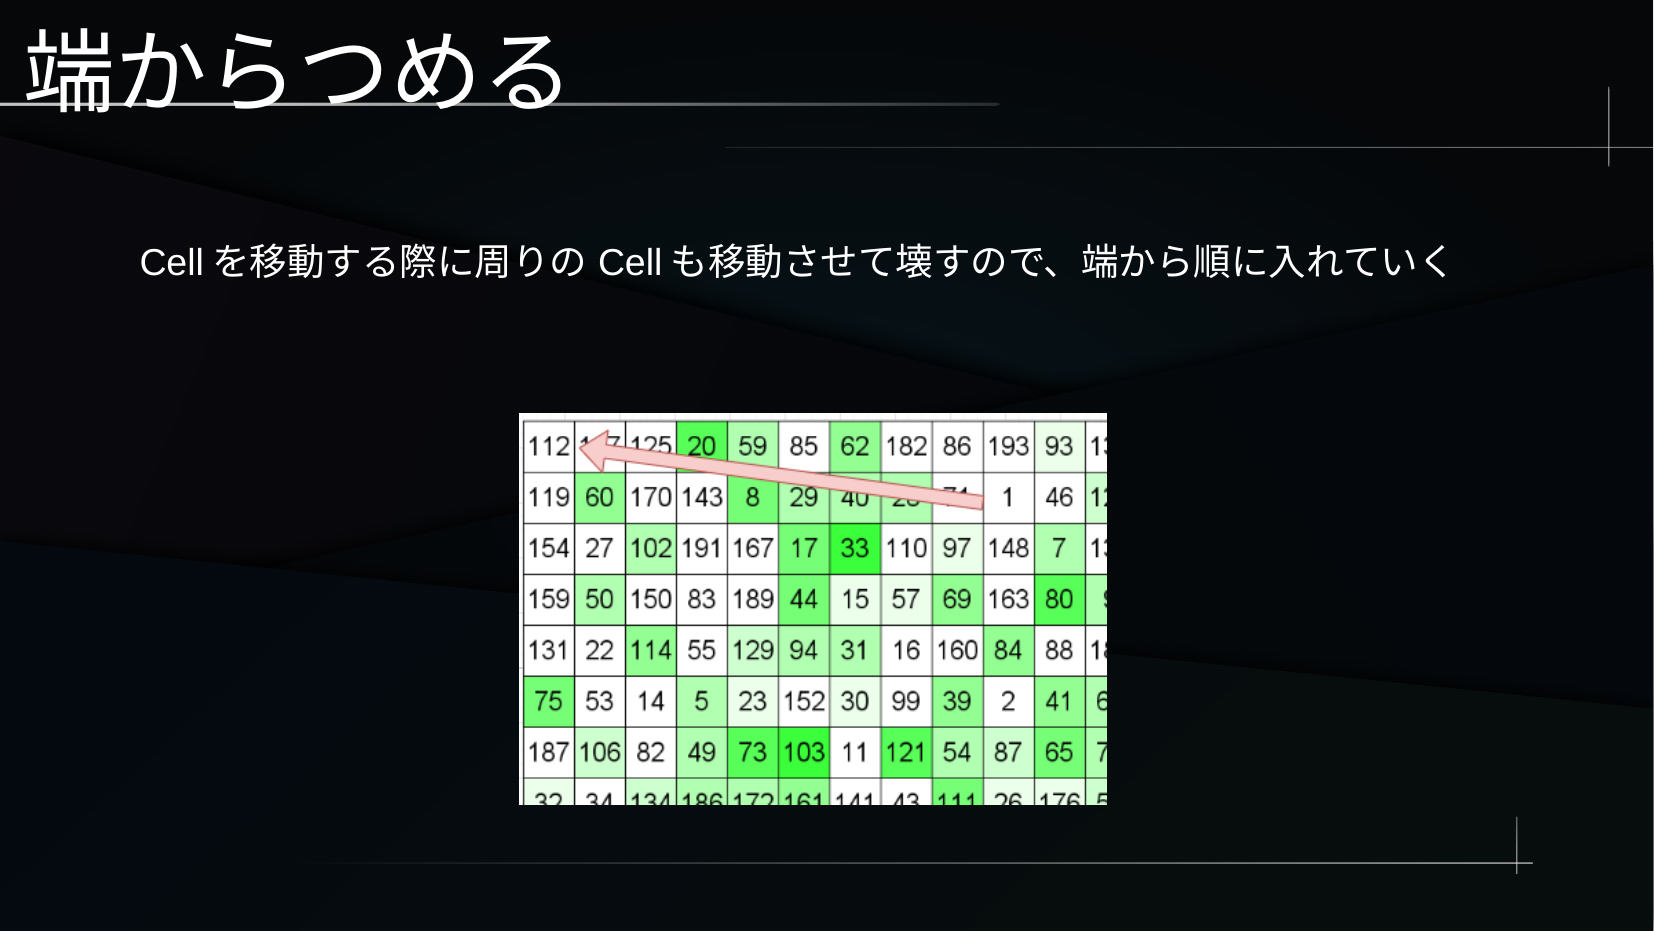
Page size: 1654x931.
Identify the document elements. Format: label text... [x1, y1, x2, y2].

text_box Cellを移動する際に周りのCellも移動させて壊すので、端から順に入れていく [124, 224, 1471, 282]
picture [0, 0, 1654, 931]
title 端からつめる [23, 11, 1589, 119]
